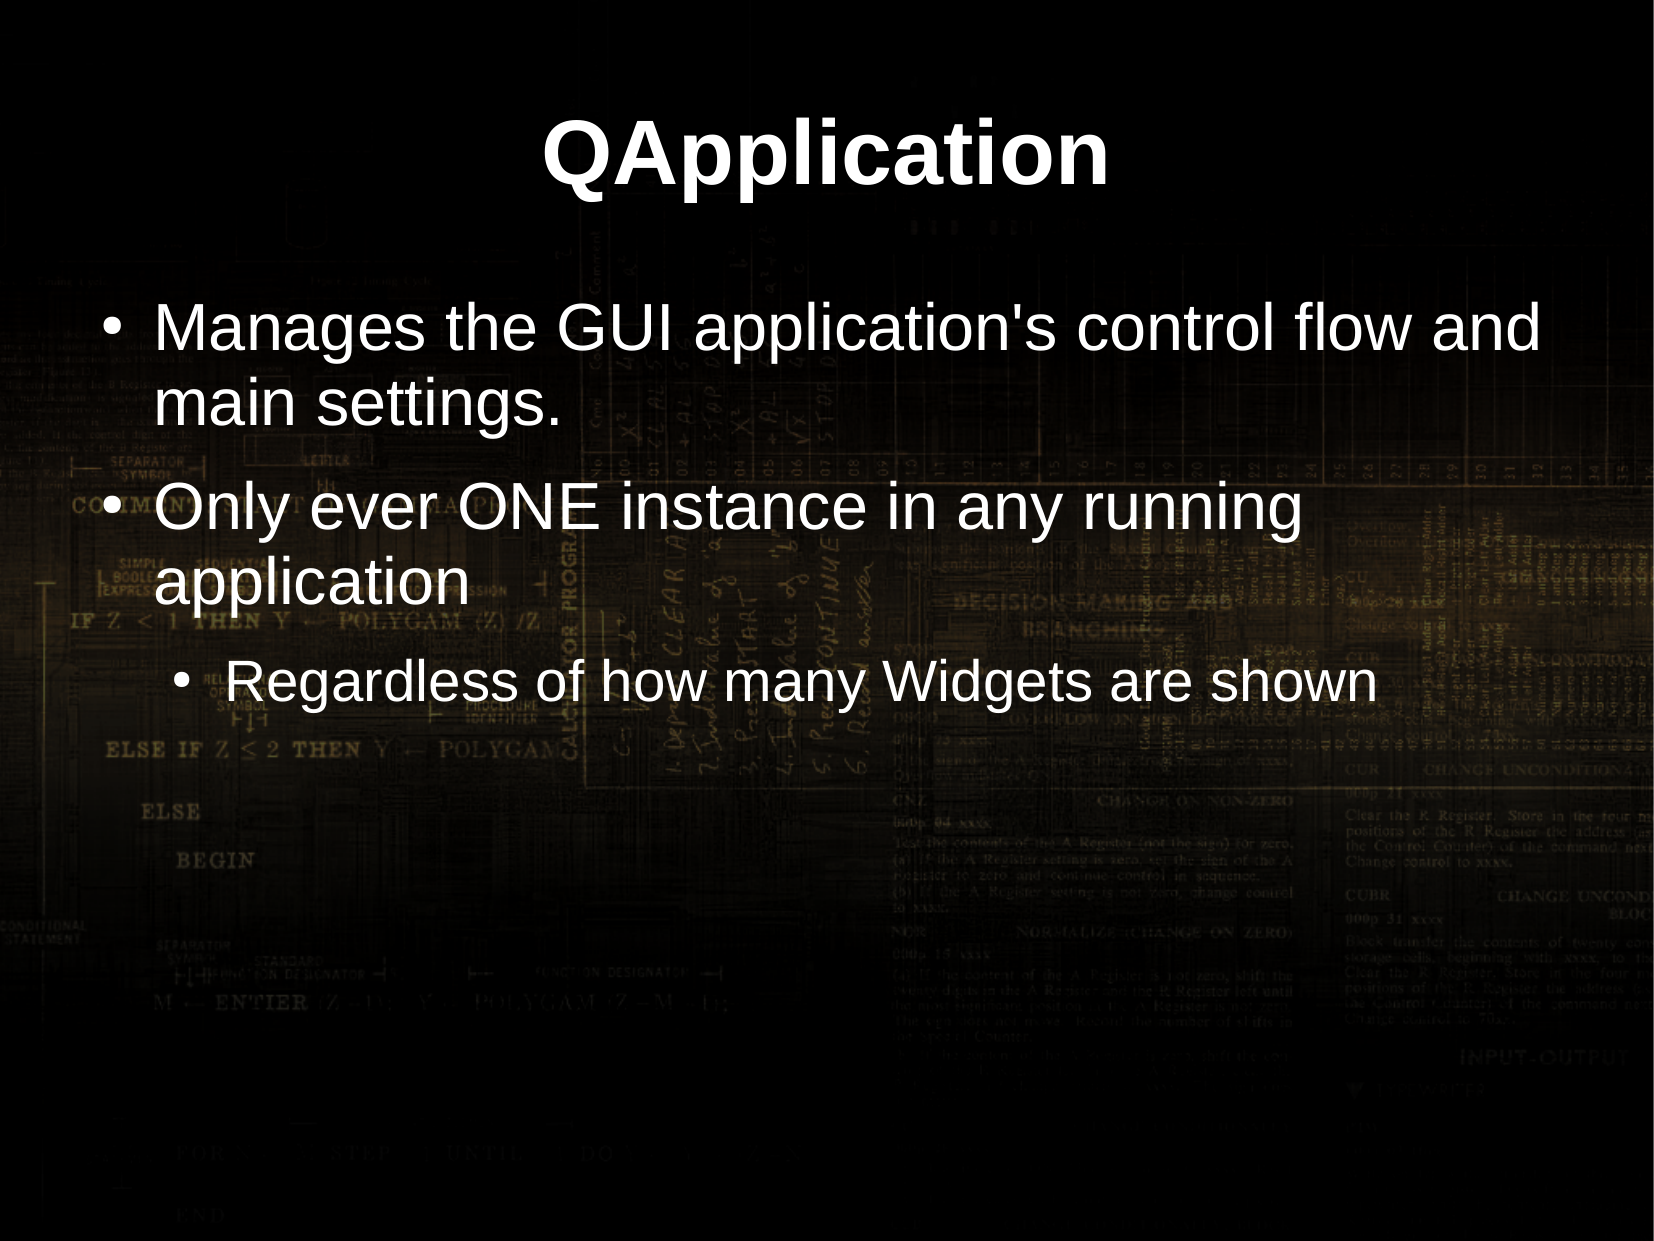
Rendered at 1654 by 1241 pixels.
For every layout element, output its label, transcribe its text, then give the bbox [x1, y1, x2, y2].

list Manages the GUI application's control flow and main settings. Only ever ONE instance in any running application Regardless of how many Widgets are shown [82, 290, 1571, 1094]
title QApplication [82, 56, 1571, 250]
picture [0, 0, 1654, 1241]
